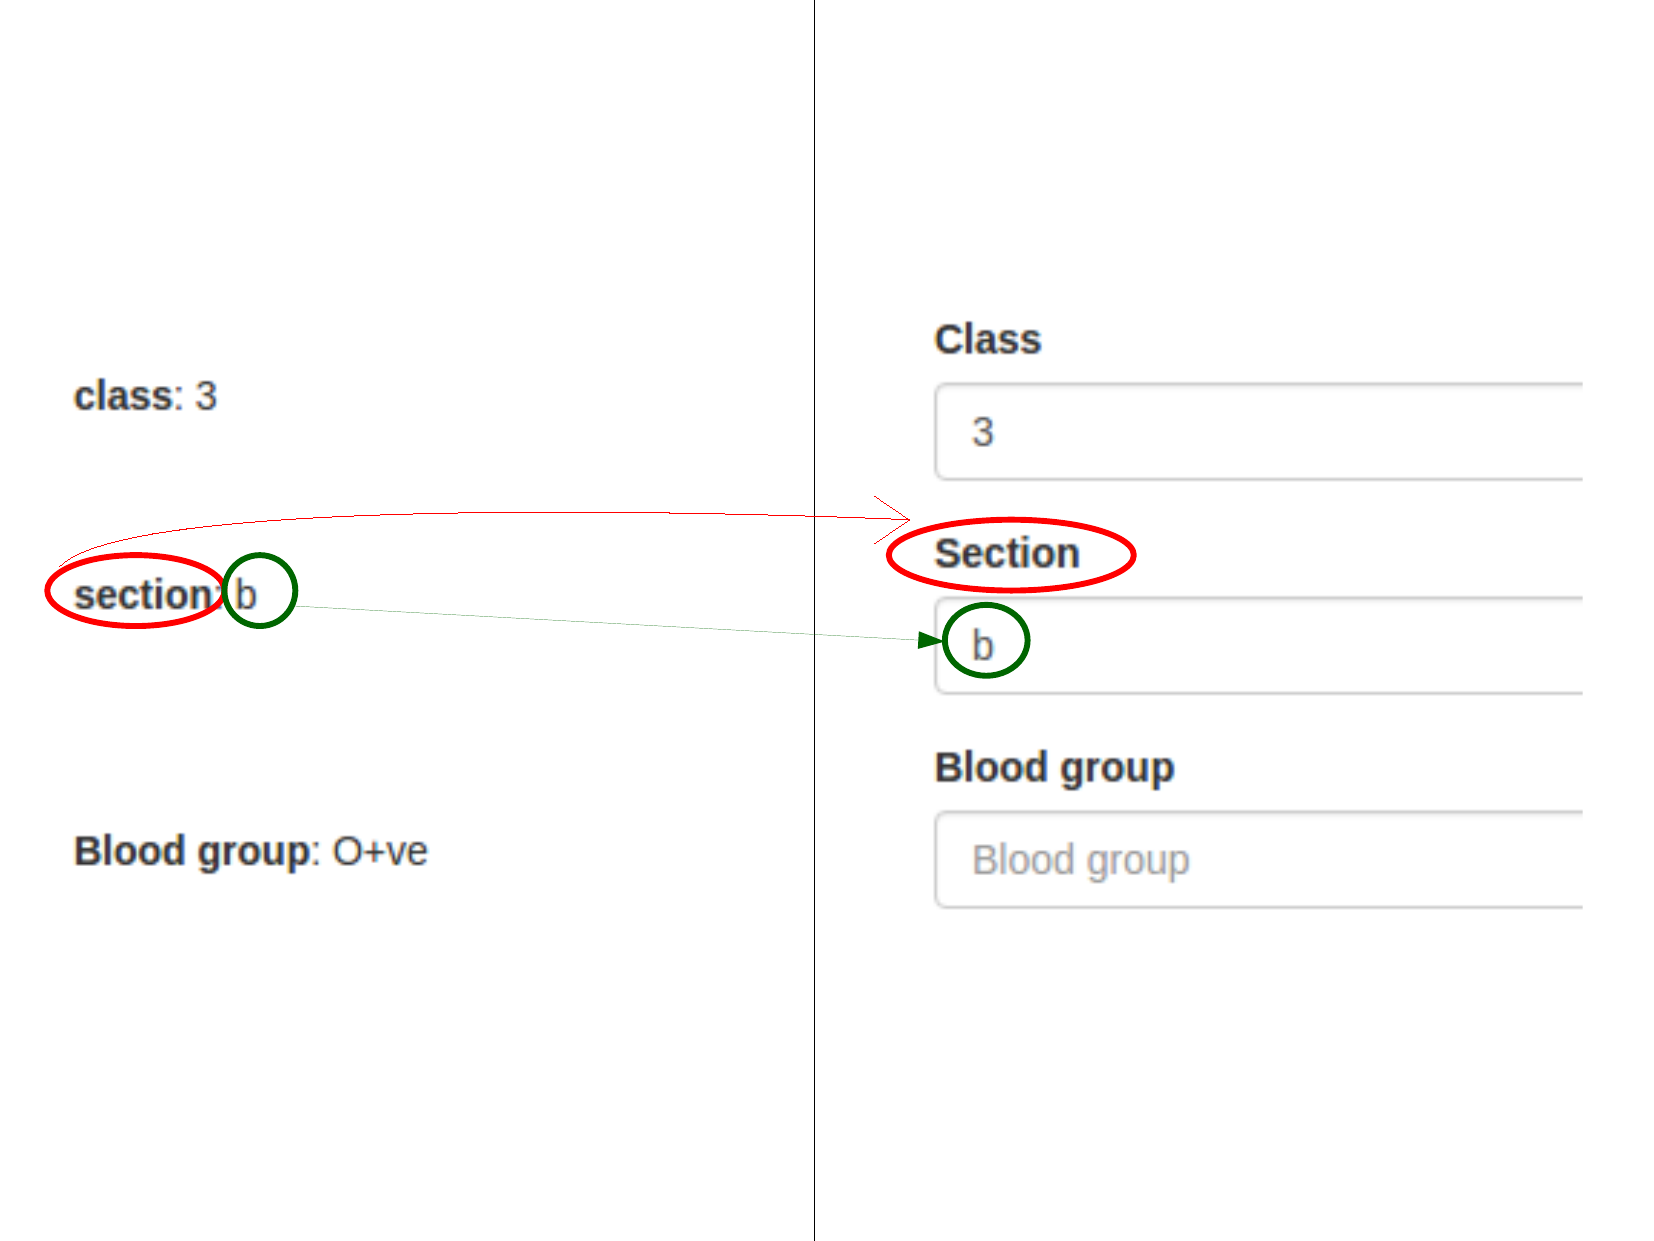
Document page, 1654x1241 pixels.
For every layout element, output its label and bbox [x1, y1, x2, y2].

text_box [944, 604, 1028, 676]
text_box [47, 555, 296, 627]
picture [47, 342, 613, 934]
text_box [888, 519, 1134, 591]
picture [862, 295, 1583, 945]
